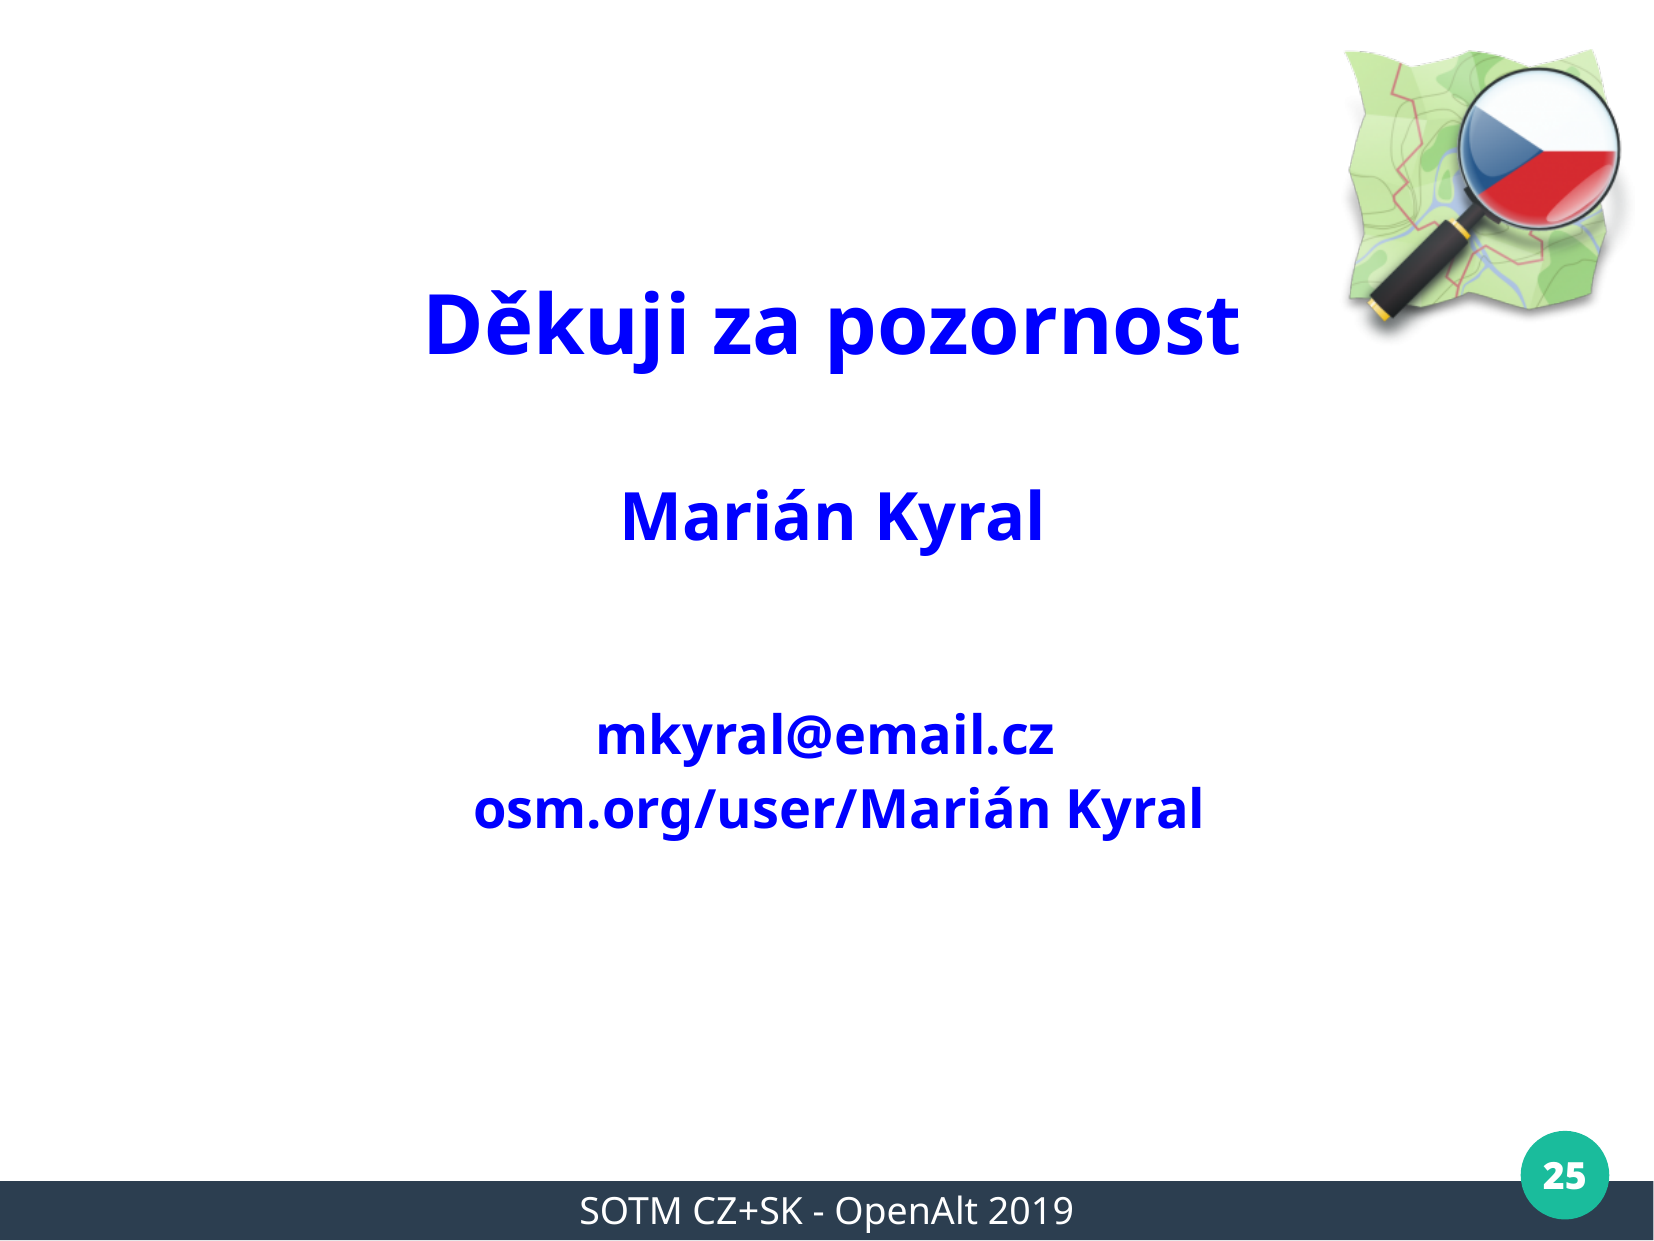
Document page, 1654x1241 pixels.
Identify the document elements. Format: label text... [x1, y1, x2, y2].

picture [1607, 49, 1635, 350]
subtitle Děkuji za pozornost Marián Kyral mkyral@email.cz osm.org/user/Marián Kyral [59, 49, 1607, 1134]
